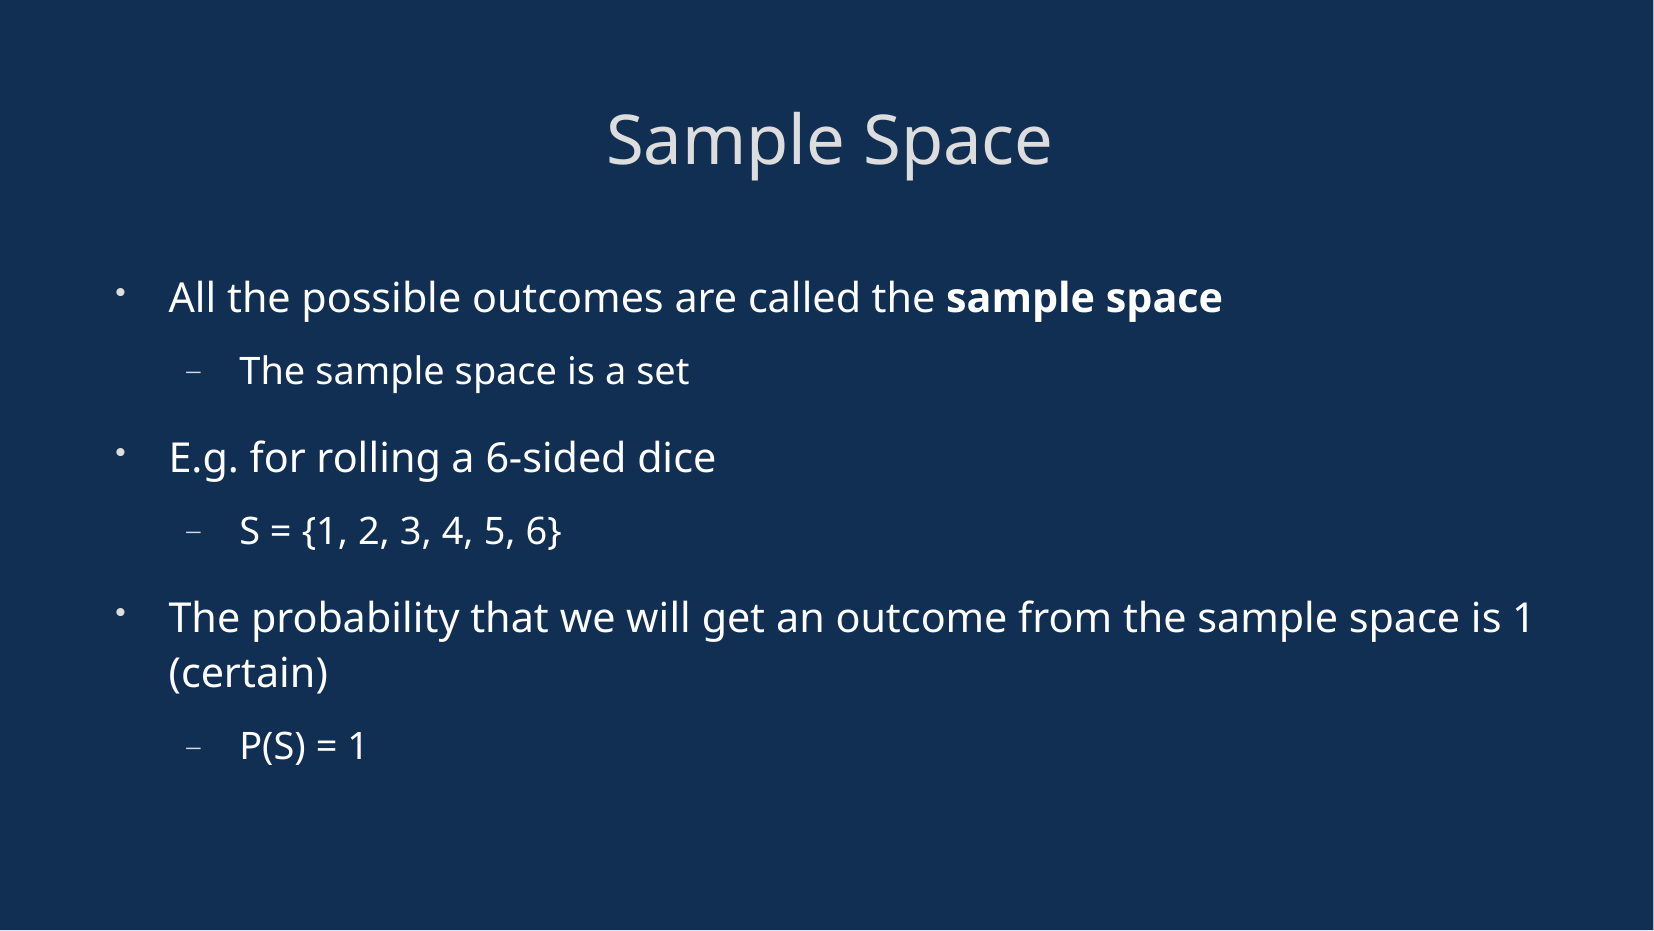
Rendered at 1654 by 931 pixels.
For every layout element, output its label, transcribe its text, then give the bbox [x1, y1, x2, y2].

list All the possible outcomes are called the sample space The sample space is a set E.g. for rolling a 6-sided dice S = {1, 2, 3, 4, 5, 6} The probability that we will get an outcome from the sample space is 1 (certain) P(S) = 1 [97, 268, 1563, 806]
title Sample Space [97, 56, 1563, 220]
